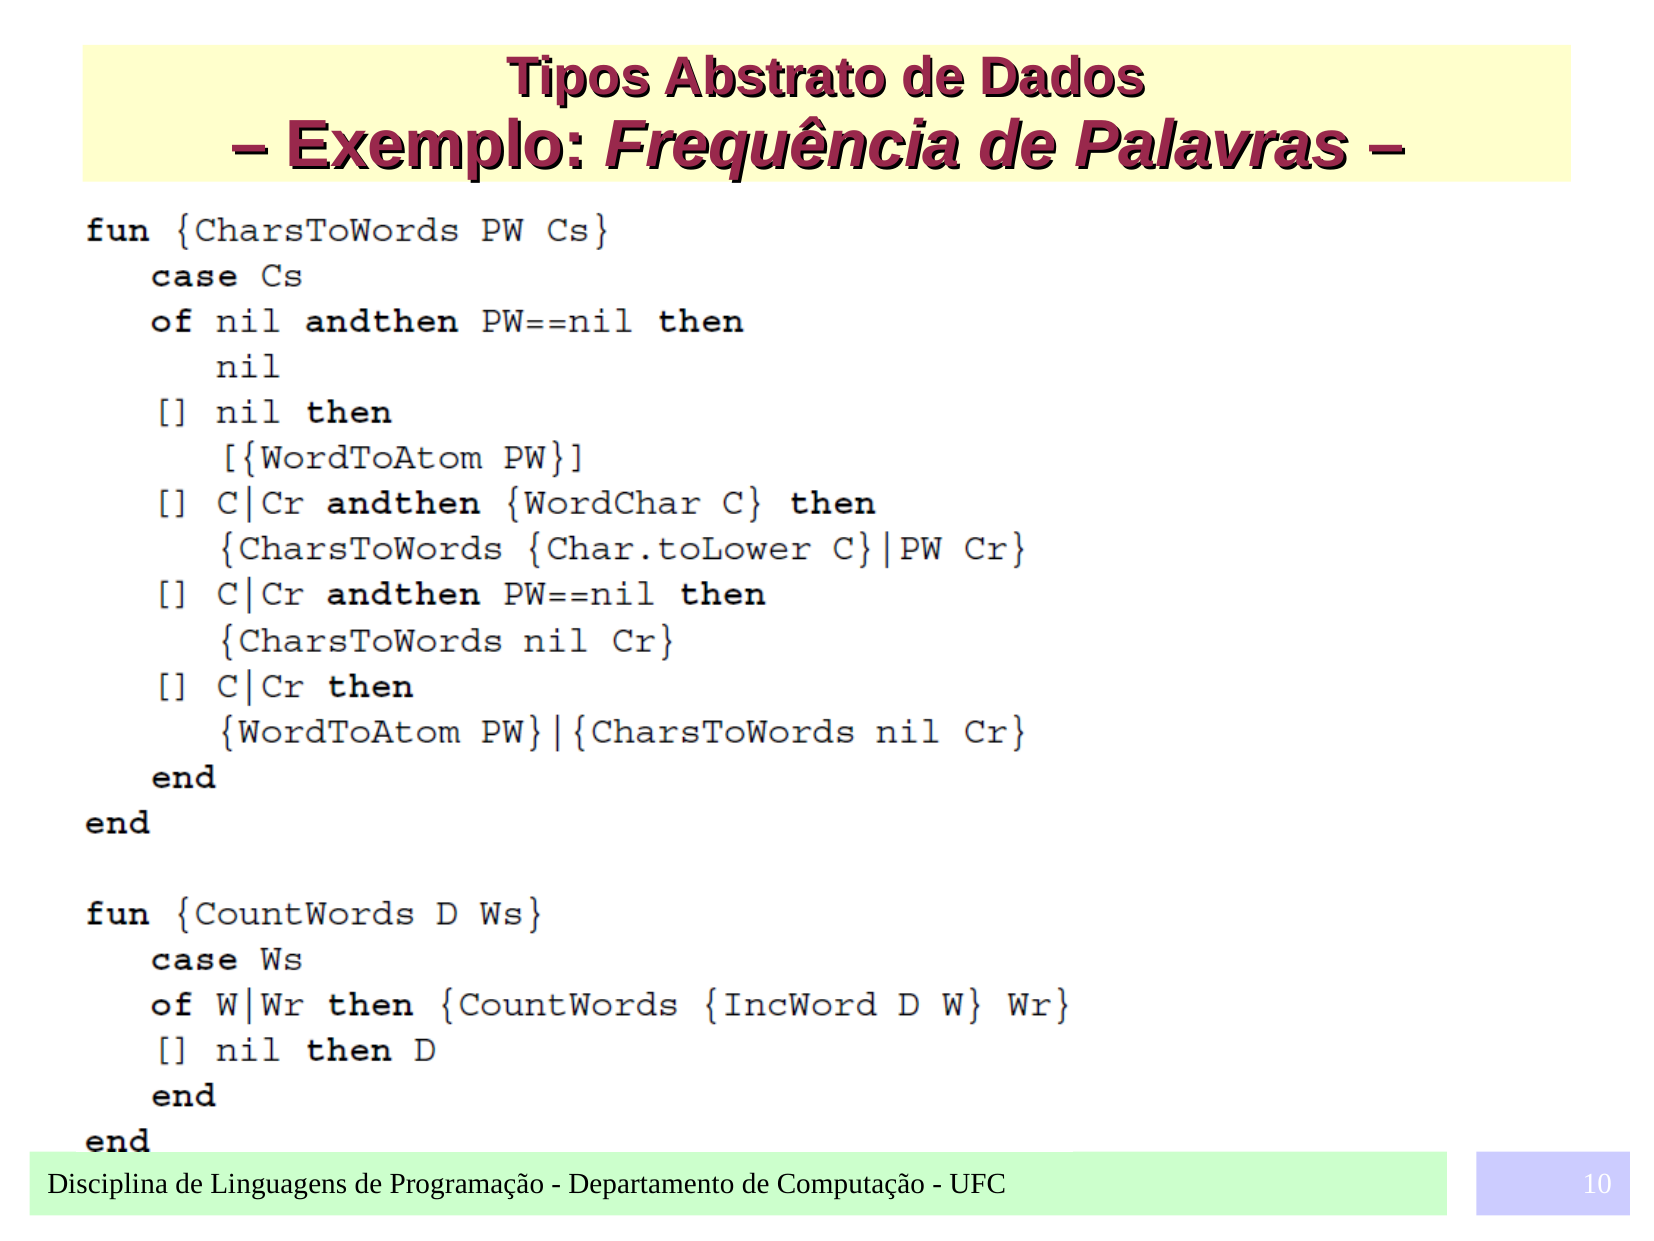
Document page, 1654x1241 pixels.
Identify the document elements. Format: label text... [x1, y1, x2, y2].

title Tipos Abstrato de Dados – Exemplo: Frequência de Palavras – [82, 44, 1571, 182]
picture [76, 206, 1073, 1152]
